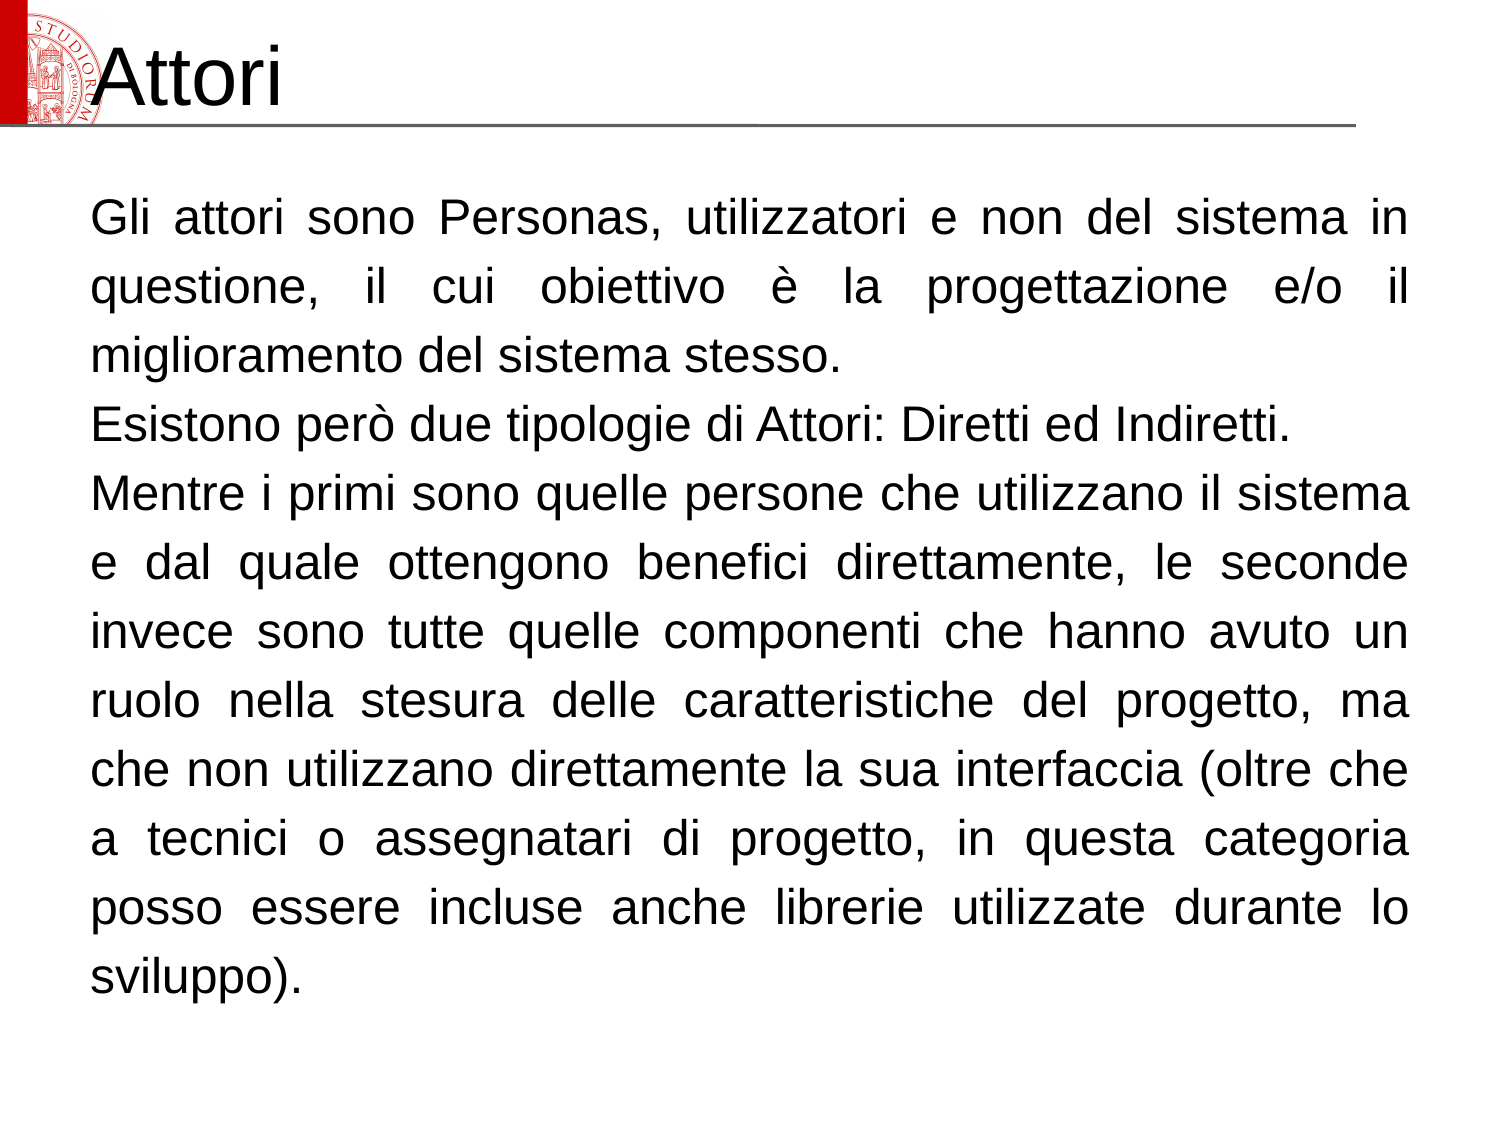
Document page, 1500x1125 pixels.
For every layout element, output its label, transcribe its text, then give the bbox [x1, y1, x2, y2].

title Attori [75, 7, 1425, 114]
picture [28, 11, 107, 123]
list Gli attori sono Personas, utilizzatori e non del sistema in questione, il cui obiettivo è la progettazione e/o il miglioramento del sistema stesso. Esistono però due tipologie di Attori: Diretti ed Indiretti. Mentre i primi sono quelle persone che utilizzano il sistema e dal quale ottengono benefici direttamente, le seconde invece sono tutte quelle componenti che hanno avuto un ruolo nella stesura delle caratteristiche del progetto, ma che non utilizzano direttamente la sua interfaccia (oltre che a tecnici o assegnatari di progetto, in questa categoria posso essere incluse anche librerie utilizzate durante lo sviluppo). [75, 160, 1425, 1005]
